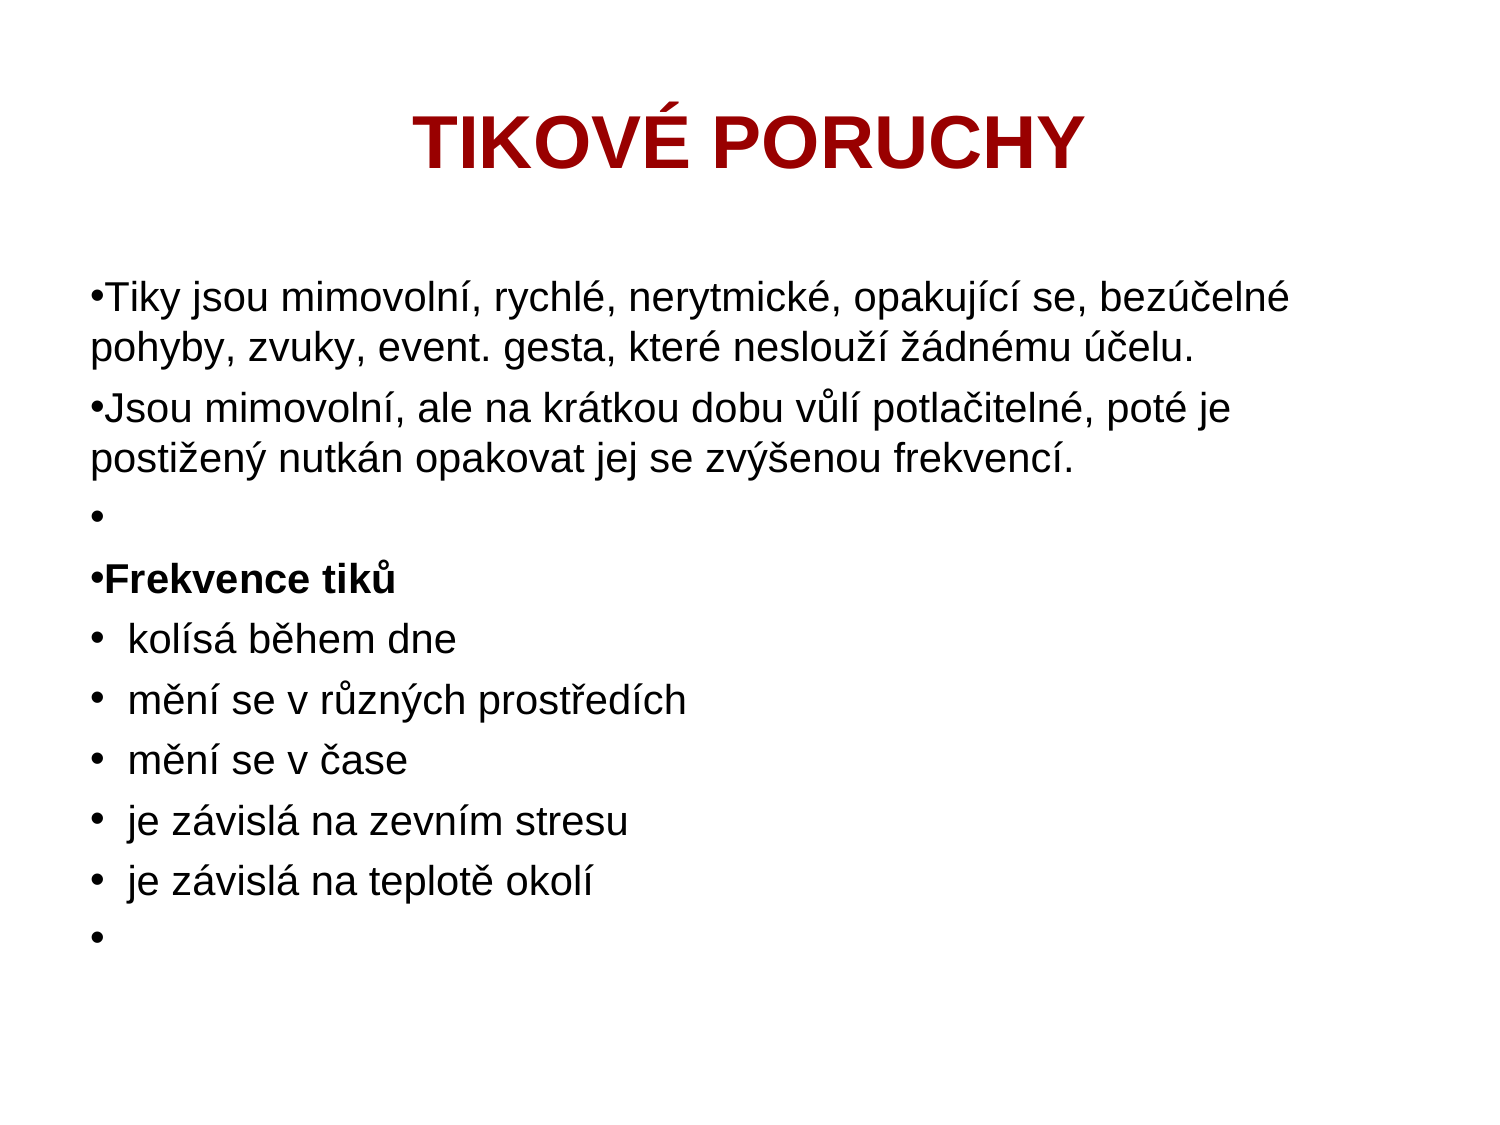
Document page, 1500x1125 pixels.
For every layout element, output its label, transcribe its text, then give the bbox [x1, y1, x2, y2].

list Tiky jsou mimovolní, rychlé, nerytmické, opakující se, bezúčelné pohyby, zvuky, event. gesta, které neslouží žádnému účelu. Jsou mimovolní, ale na krátkou dobu vůlí potlačitelné, poté je postižený nutkán opakovat jej se zvýšenou frekvencí. Frekvence tiků kolísá během dne mění se v různých prostředích mění se v čase je závislá na zevním stresu je závislá na teplotě okolí [75, 262, 1426, 1005]
title TIKOVÉ PORUCHY [75, 45, 1426, 233]
